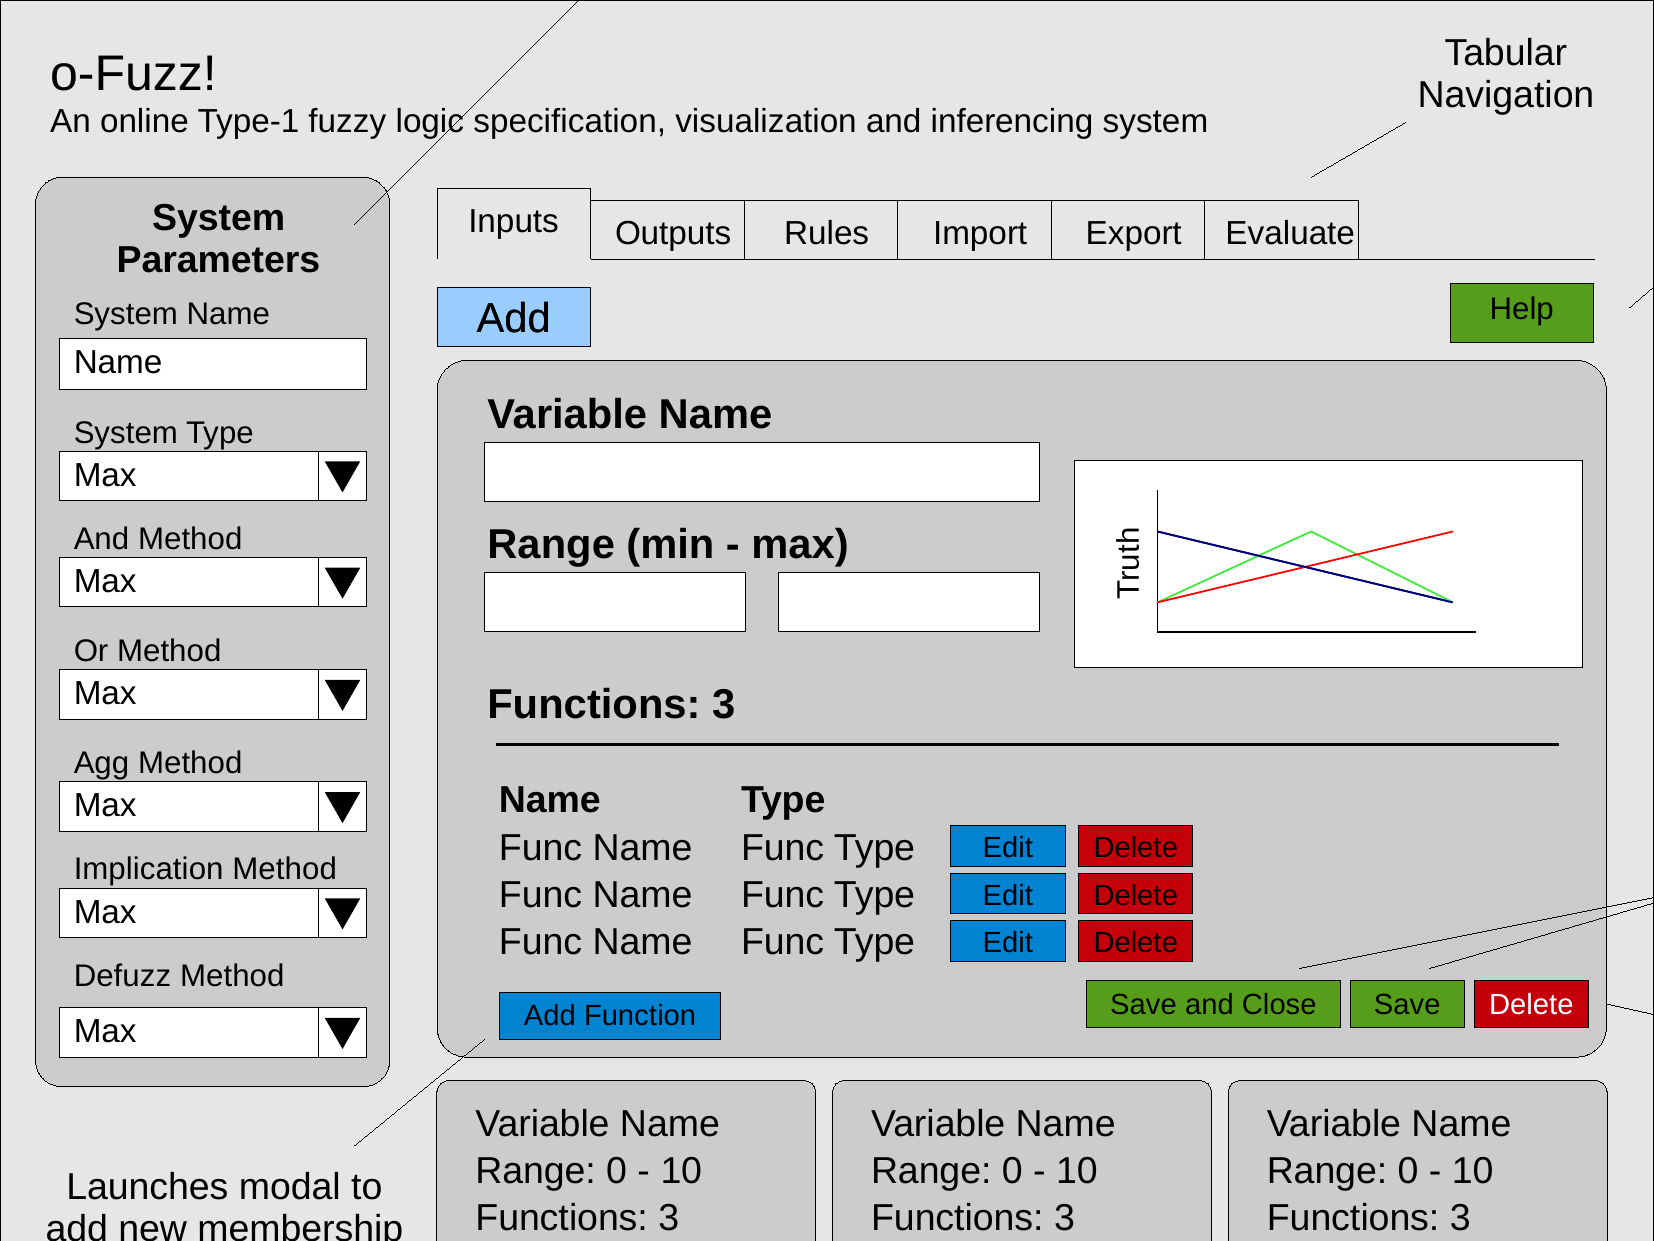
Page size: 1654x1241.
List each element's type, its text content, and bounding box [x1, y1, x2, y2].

text_box Save and Close [1086, 980, 1341, 1028]
text_box And Method [59, 513, 367, 557]
text_box Delete [1078, 823, 1193, 871]
text_box Delete [1474, 980, 1589, 1028]
text_box Range (min - max) [472, 513, 886, 577]
text_box Defuzz Method [59, 950, 367, 1007]
text_box Or Method [59, 625, 367, 669]
text_box Name [484, 771, 726, 818]
text_box Func Name [484, 865, 768, 923]
text_box Launches modal to add new membership functions [23, 1158, 426, 1241]
text_box Evaluate [1210, 206, 1371, 266]
text_box An online Type-1 fuzzy logic specification, visualization and inferencing system [35, 94, 1595, 164]
text_box Add Function [499, 992, 721, 1040]
text_box Truth [1103, 484, 1153, 615]
text_box System Name [59, 289, 367, 338]
text_box Save [1350, 980, 1465, 1028]
text_box Functions: 3 [856, 1189, 1140, 1241]
text_box Name [59, 335, 319, 398]
text_box Func Type [768, 865, 950, 913]
text_box Max [59, 885, 319, 938]
text_box Max [59, 667, 319, 720]
text_box Help [1450, 283, 1594, 343]
text_box Functions: 3 [1252, 1189, 1536, 1241]
text_box Func Name [484, 923, 768, 970]
text_box o-Fuzz! [35, 37, 969, 94]
text_box Edit [950, 823, 1066, 871]
text_box Outputs [596, 206, 750, 266]
text_box Edit [950, 918, 1066, 966]
text_box Max [59, 448, 319, 501]
text_box Export [1057, 206, 1210, 266]
text_box Implication Method [59, 844, 367, 888]
text_box Type [726, 771, 1010, 818]
text_box System Type [59, 407, 367, 451]
text_box Variable Name [460, 1094, 745, 1142]
text_box Agg Method [59, 738, 367, 781]
text_box Range: 0 - 10 [1252, 1142, 1536, 1189]
text_box Func Type [768, 818, 1010, 865]
text_box Variable Name [856, 1094, 1140, 1142]
text_box Rules [750, 206, 903, 266]
text_box [0, 0, 1654, 1241]
text_box Func Type [768, 913, 1010, 970]
text_box Functions: 3 [472, 673, 886, 736]
text_box Func Name [484, 818, 768, 865]
text_box Add [437, 287, 591, 349]
text_box Max [59, 555, 319, 608]
text_box Variable Name [1252, 1094, 1536, 1142]
text_box Import [903, 206, 1057, 266]
text_box System Parameters [59, 188, 378, 291]
text_box Delete [1078, 871, 1193, 918]
text_box Functions: 3 [460, 1189, 745, 1241]
text_box Max [59, 1005, 319, 1058]
text_box Inputs [437, 194, 591, 254]
text_box Tabular Navigation [1346, 23, 1654, 123]
text_box Edit [950, 871, 1066, 918]
text_box Range: 0 - 10 [856, 1142, 1140, 1189]
text_box Max [59, 779, 319, 832]
text_box Variable Name [472, 383, 804, 447]
text_box Range: 0 - 10 [460, 1142, 745, 1189]
text_box Delete [1078, 918, 1193, 966]
